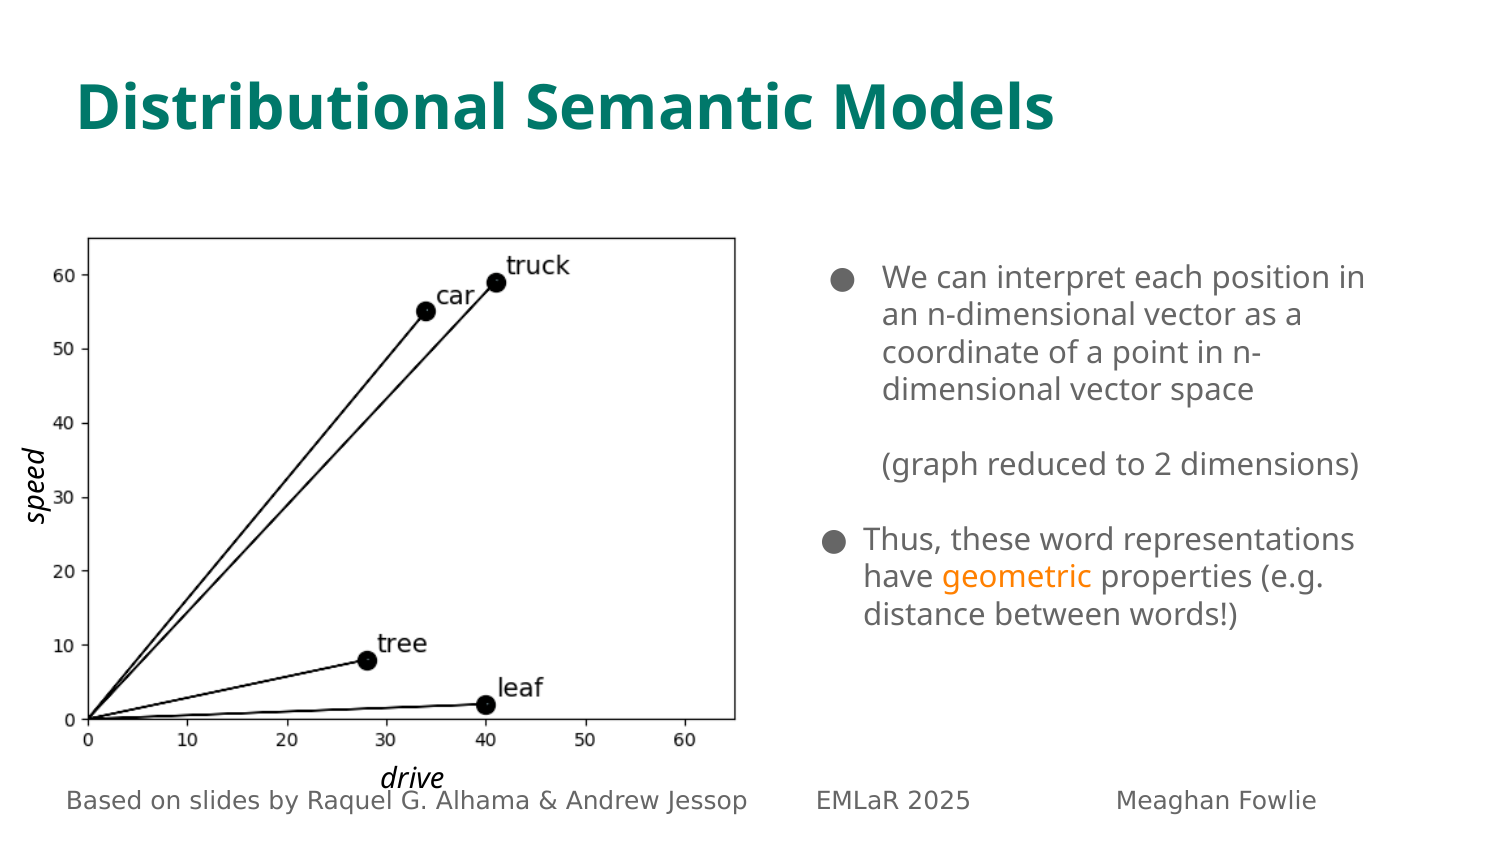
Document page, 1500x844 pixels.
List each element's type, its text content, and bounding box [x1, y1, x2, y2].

text_box speed [0, 165, 43, 808]
text_box drive [91, 744, 734, 788]
picture [43, 204, 767, 771]
text_box We can interpret each position in an n-dimensional vector as a coordinate of a point in n-dimensional vector space (graph reduced to 2 dimensions) Thus, these word representations have geometric properties (e.g. distance between words!) [791, 204, 1408, 769]
title Distributional Semantic Models [75, 33, 1425, 175]
